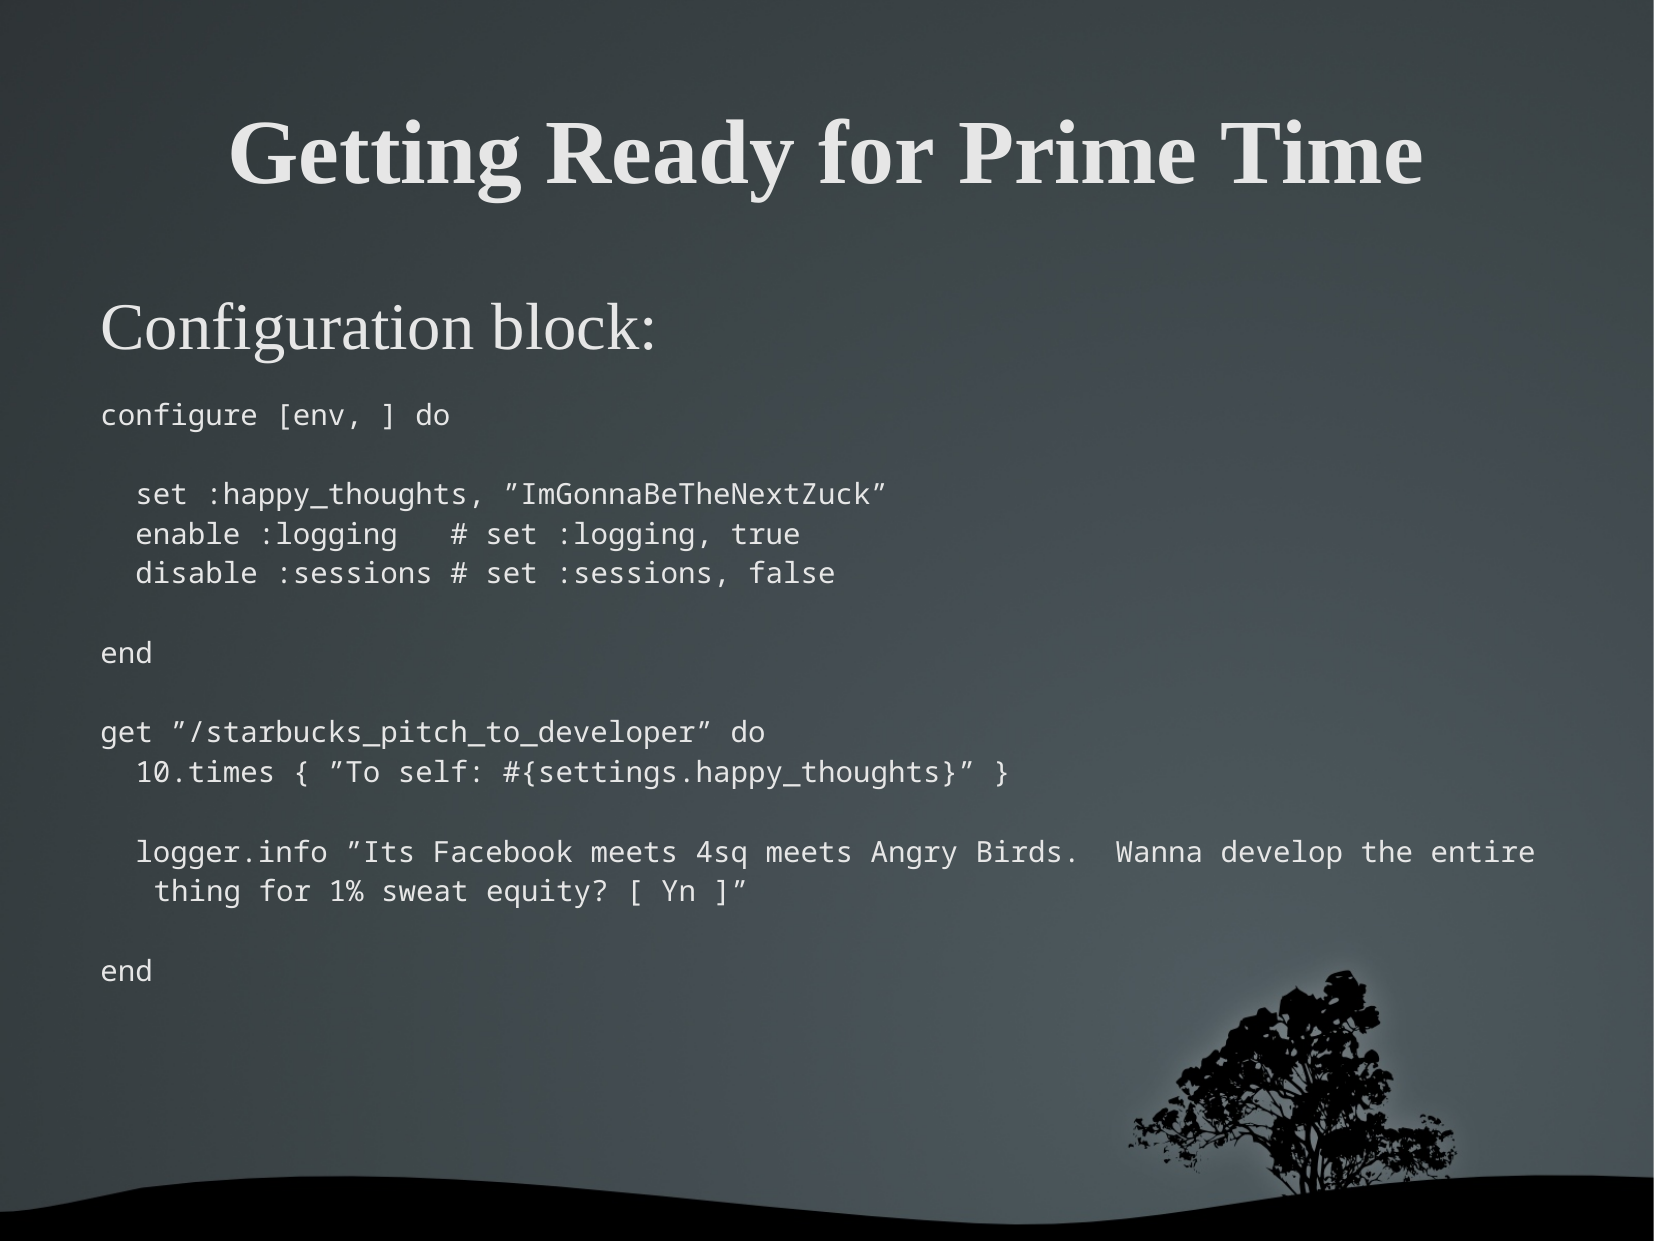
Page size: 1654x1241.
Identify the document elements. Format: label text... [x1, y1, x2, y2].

list Configuration block: configure [env, ] do set :happy_thoughts, ”ImGonnaBeTheNextZuck” enable :logging # set :logging, true disable :sessions # set :sessions, false end get ”/starbucks_pitch_to_developer” do 10.times { ”To self: #{settings.happy_thoughts}” } logger.info ”Its Facebook meets 4sq meets Angry Birds. Wanna develop the entire thing for 1% sweat equity? [ Yn ]” end [82, 290, 1571, 1109]
title Getting Ready for Prime Time [82, 49, 1571, 257]
picture [0, 0, 1654, 1241]
